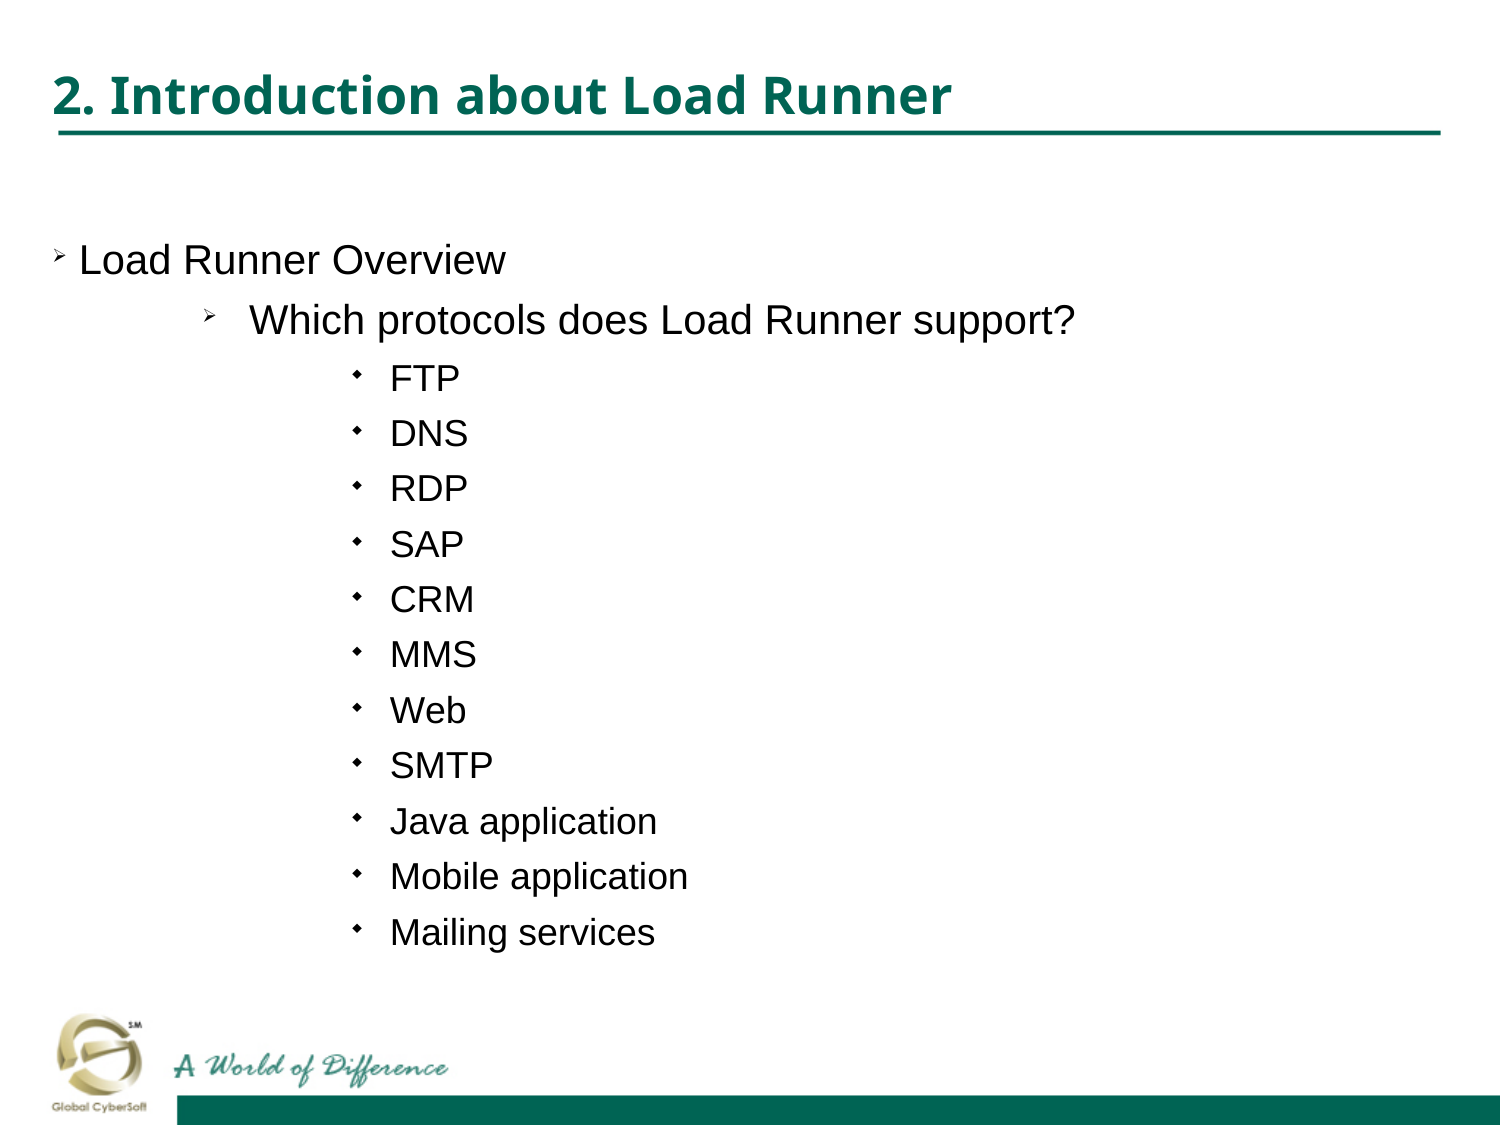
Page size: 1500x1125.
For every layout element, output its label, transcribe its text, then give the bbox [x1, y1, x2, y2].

picture [0, 0, 1500, 1125]
title 2. Introduction about Load Runner [37, 0, 1463, 188]
list Load Runner Overview Which protocols does Load Runner support? FTP DNS RDP SAP CRM MMS Web SMTP Java application Mobile application Mailing services [37, 224, 1463, 1082]
